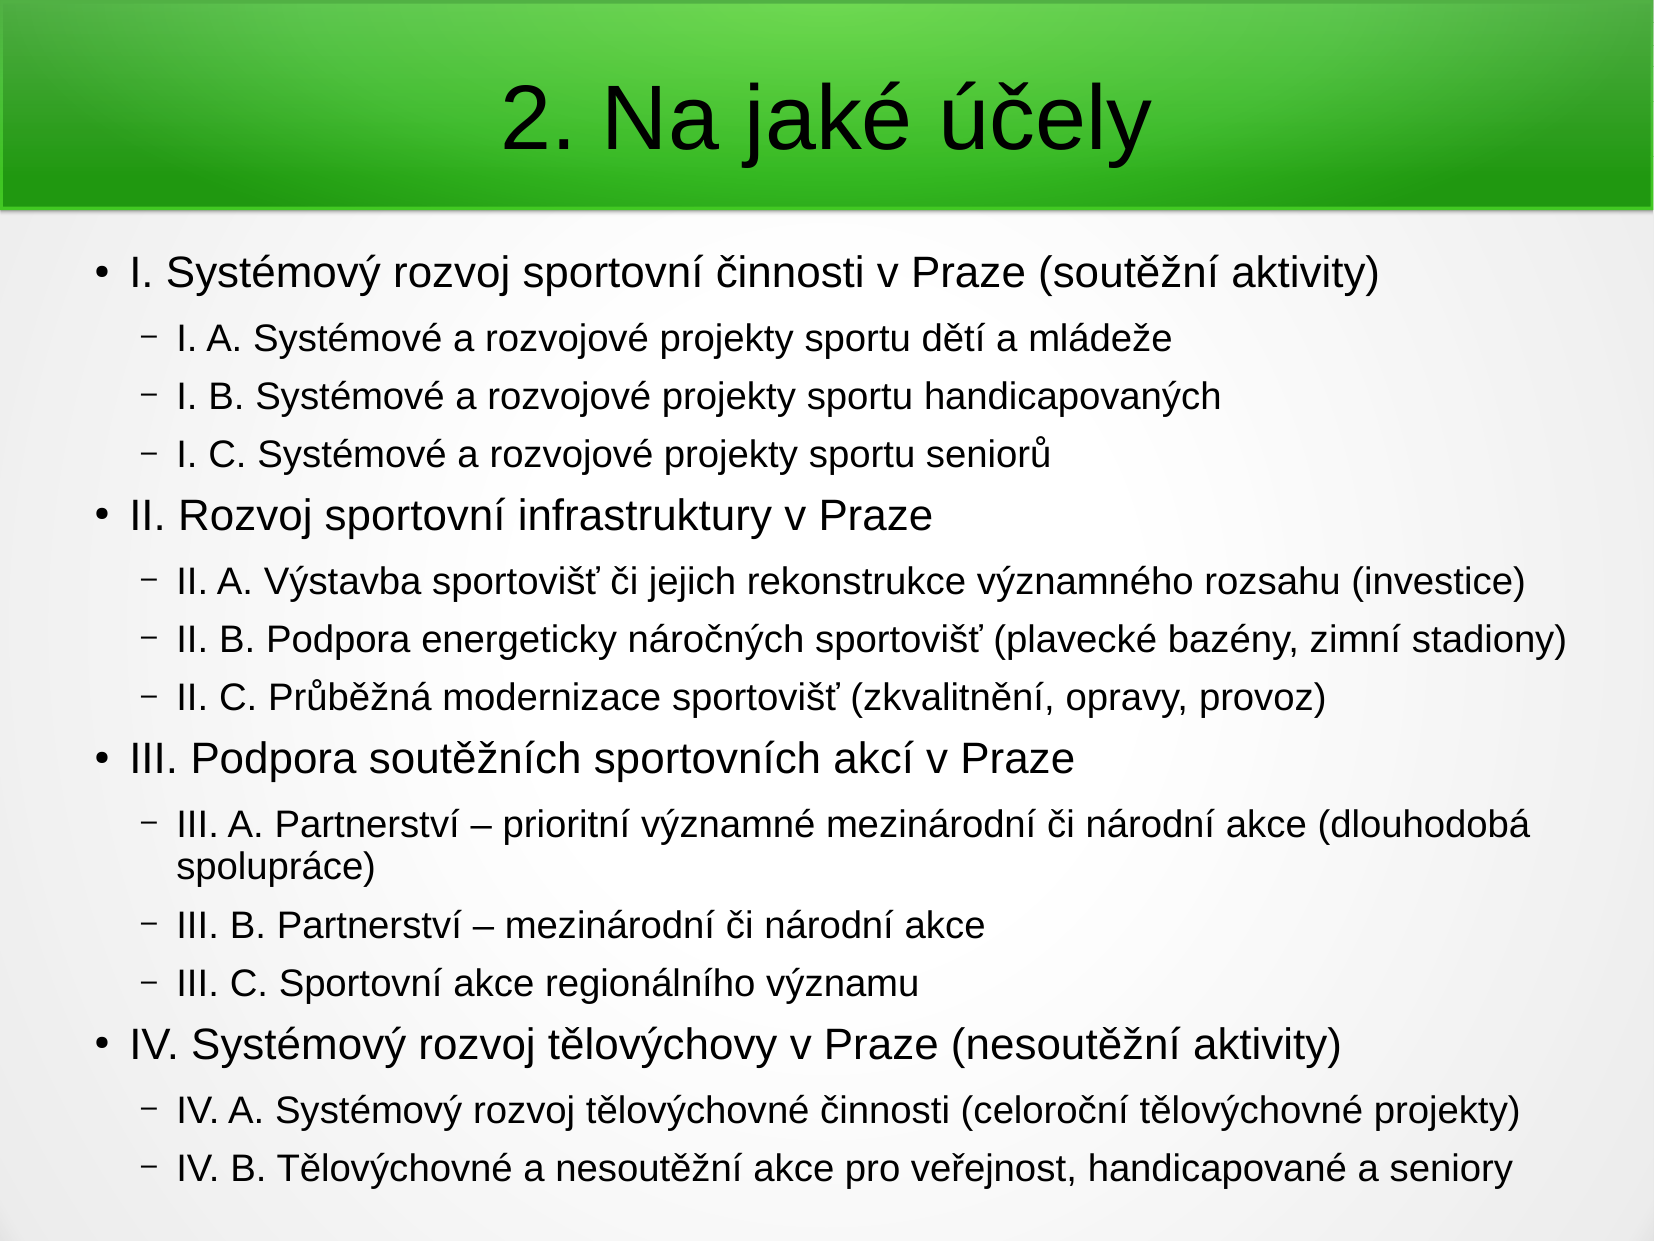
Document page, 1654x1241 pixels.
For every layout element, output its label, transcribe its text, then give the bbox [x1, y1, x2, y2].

title 2. Na jaké účely [82, 47, 1571, 189]
list I. Systémový rozvoj sportovní činnosti v Praze (soutěžní aktivity) I. A. Systémové a rozvojové projekty sportu dětí a mládeže I. B. Systémové a rozvojové projekty sportu handicapovaných I. C. Systémové a rozvojové projekty sportu seniorů II. Rozvoj sportovní infrastruktury v Praze II. A. Výstavba sportovišť či jejich rekonstrukce významného rozsahu (investice) II. B. Podpora energeticky náročných sportovišť (plavecké bazény, zimní stadiony) II. C. Průběžná modernizace sportovišť (zkvalitnění, opravy, provoz) III. Podpora soutěžních sportovních akcí v Praze III. A. Partnerství – prioritní významné mezinárodní či národní akce (dlouhodobá spolupráce) III. B. Partnerství – mezinárodní či národní akce III. C. Sportovní akce regionálního významu IV. Systémový rozvoj tělovýchovy v Praze (nesoutěžní aktivity) IV. A. Systémový rozvoj tělovýchovné činnosti (celoroční tělovýchovné projekty) IV. B. Tělovýchovné a nesoutěžní akce pro veřejnost, handicapované a seniory [82, 248, 1571, 1193]
